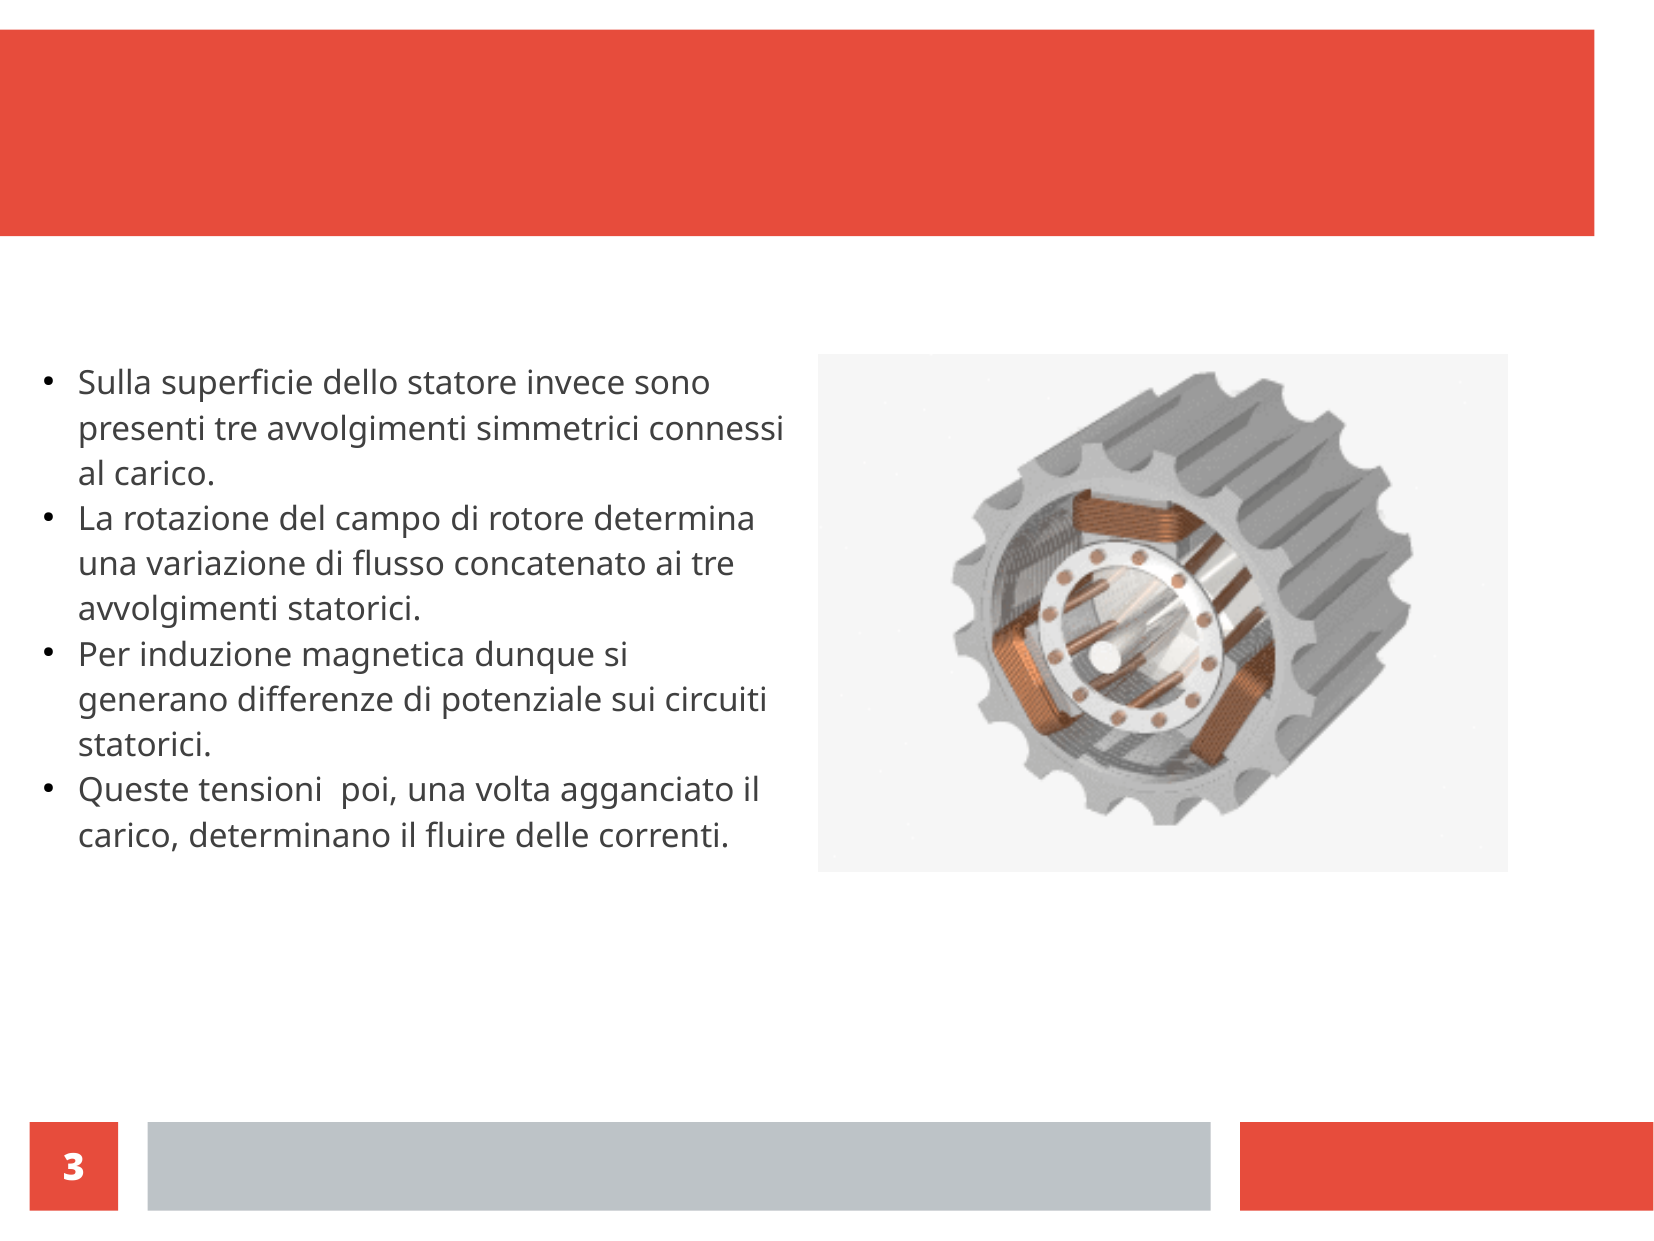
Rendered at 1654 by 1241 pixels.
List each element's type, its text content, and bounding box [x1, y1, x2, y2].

picture [818, 354, 1508, 872]
text_box Sulla superficie dello statore invece sono presenti tre avvolgimenti simmetrici connessi al carico. La rotazione del campo di rotore determina una variazione di flusso concatenato ai tre avvolgimenti statorici. Per induzione magnetica dunque si generano differenze di potenziale sui circuiti statorici. Queste tensioni poi, una volta agganciato il carico, determinano il fluire delle correnti. [27, 351, 804, 994]
